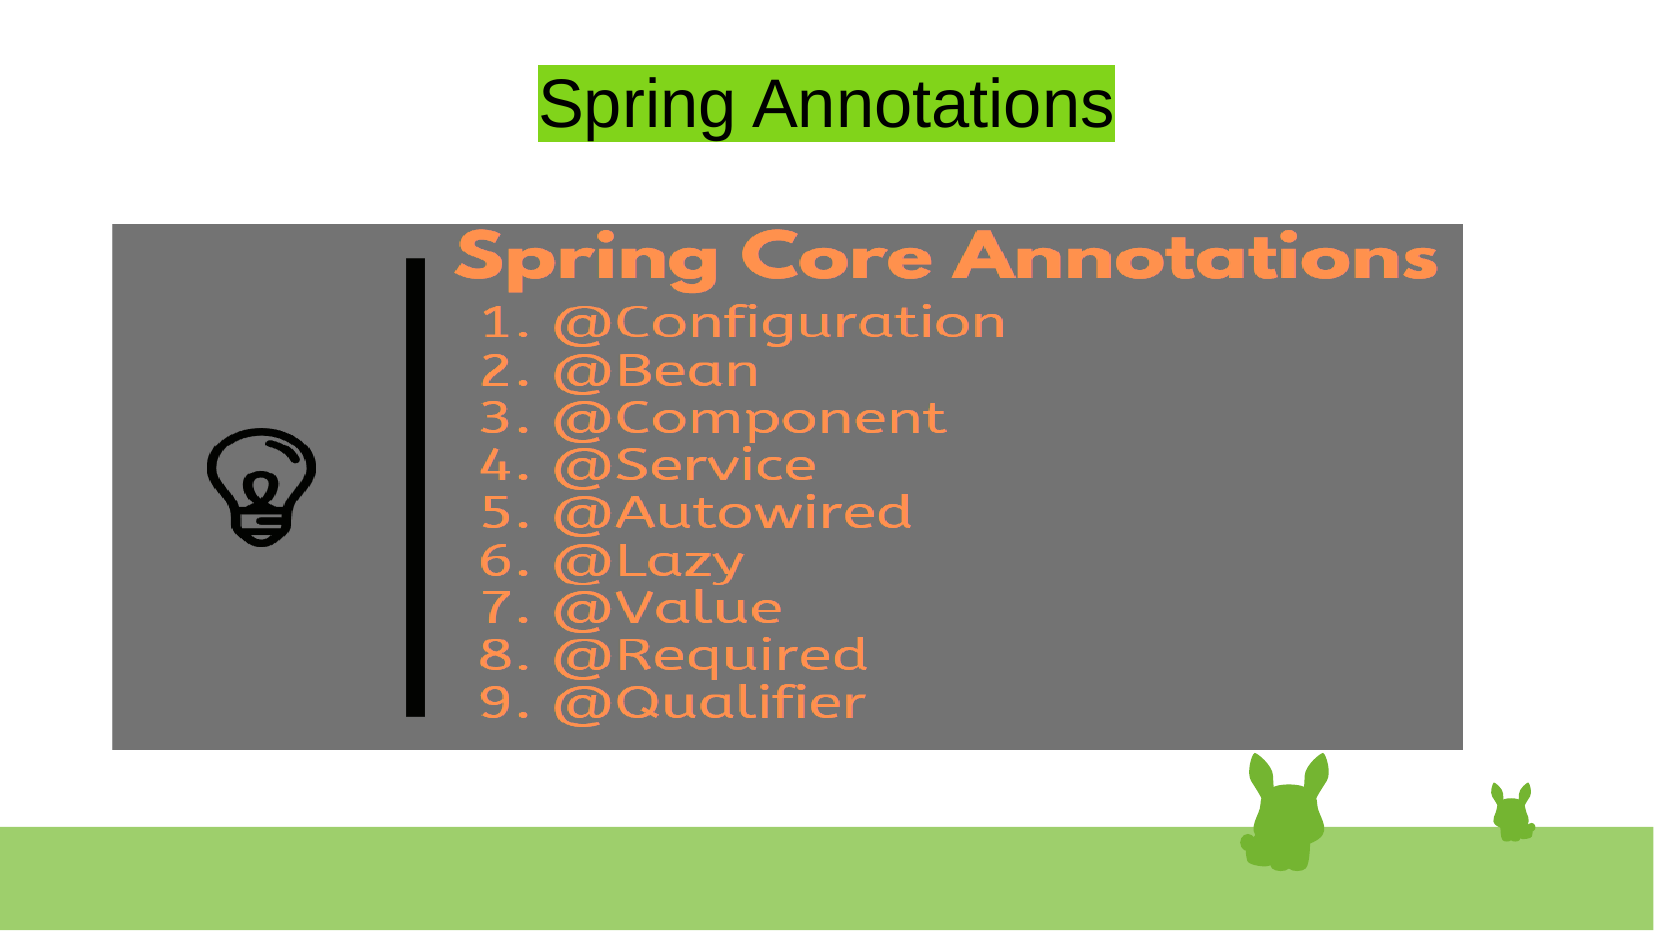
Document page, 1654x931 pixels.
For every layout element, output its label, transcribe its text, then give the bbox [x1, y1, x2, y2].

picture [112, 224, 1463, 751]
title Spring Annotations [88, 29, 1565, 178]
